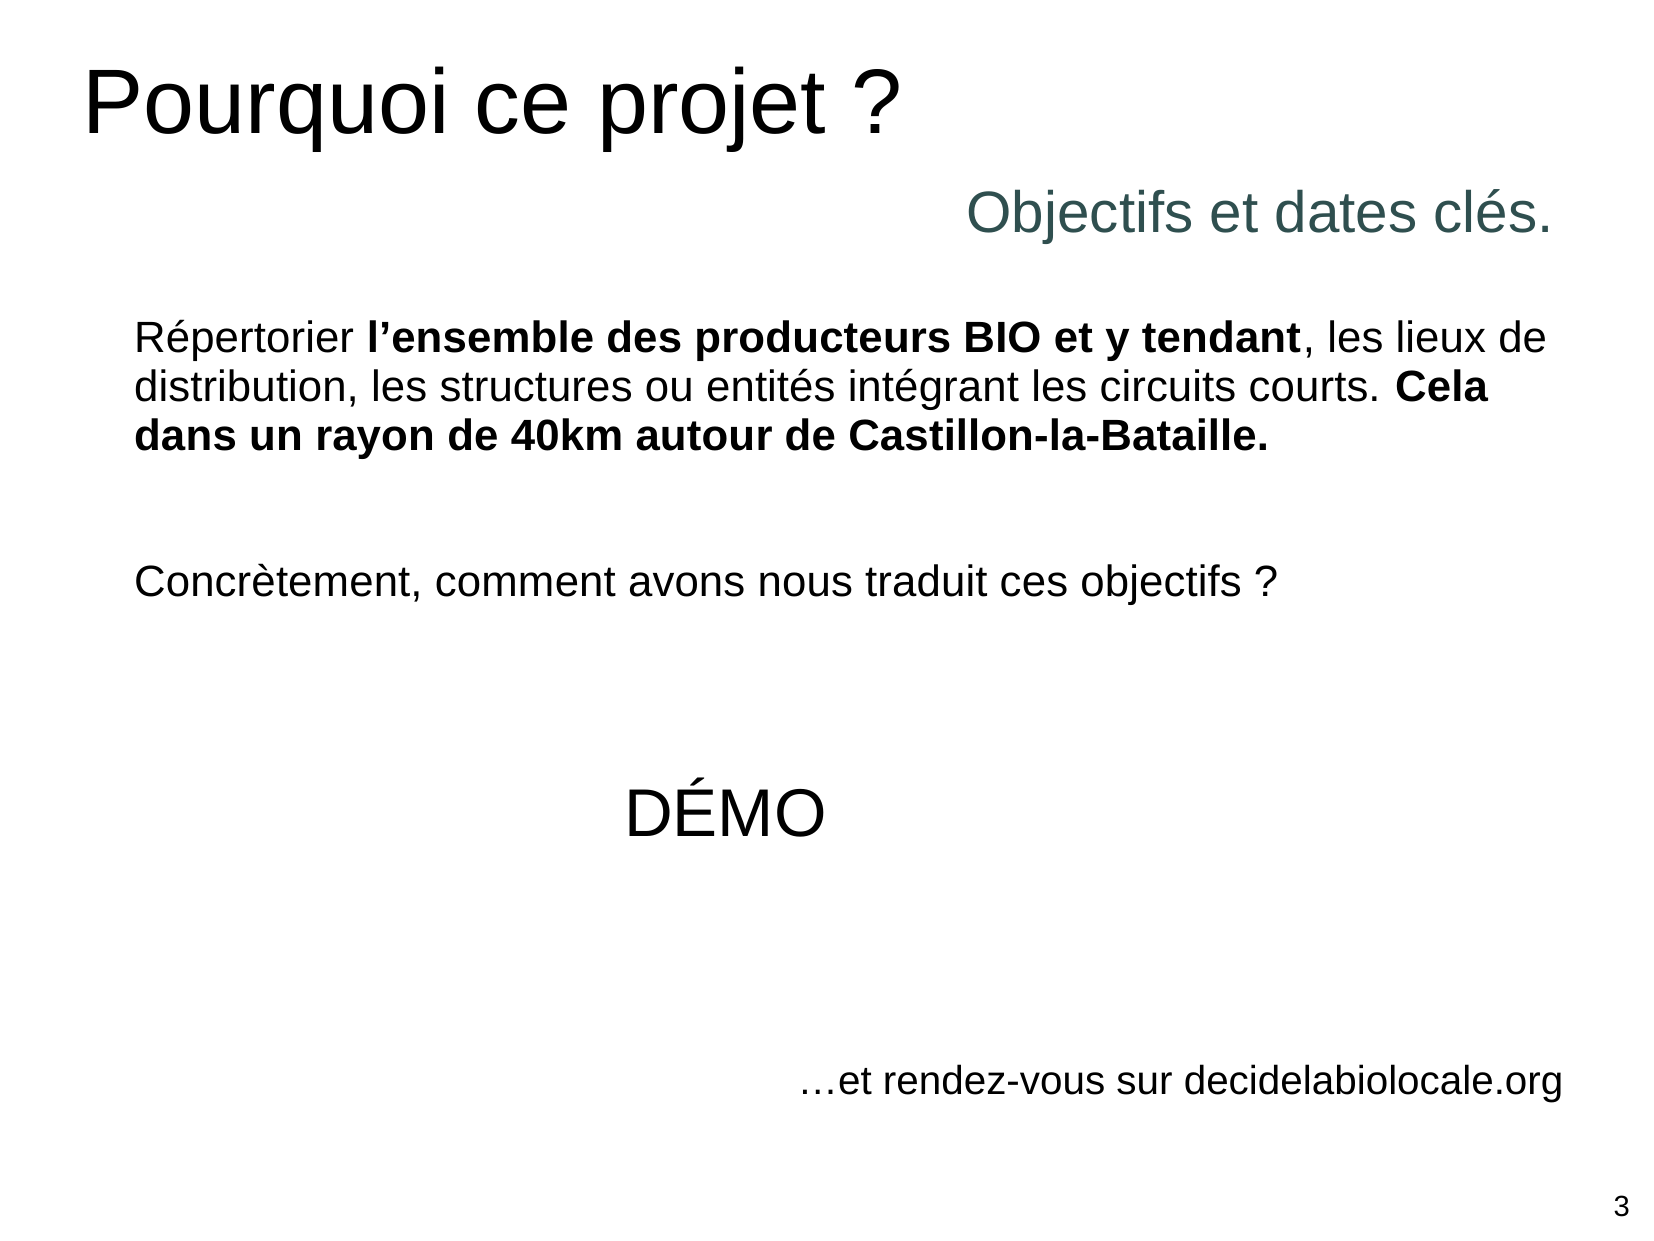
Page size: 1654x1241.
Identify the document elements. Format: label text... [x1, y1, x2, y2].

list Répertorier l’ensemble des producteurs BIO et y tendant, les lieux de distribution, les structures ou entités intégrant les circuits courts. Cela dans un rayon de 40km autour de Castillon-la-Bataille. Concrètement, comment avons nous traduit ces objectifs ? DÉMO …et rendez-vous sur decidelabiolocale.org [76, 312, 1565, 1110]
title Pourquoi ce projet ? [82, 49, 1571, 154]
title Objectifs et dates clés. [82, 165, 1571, 260]
